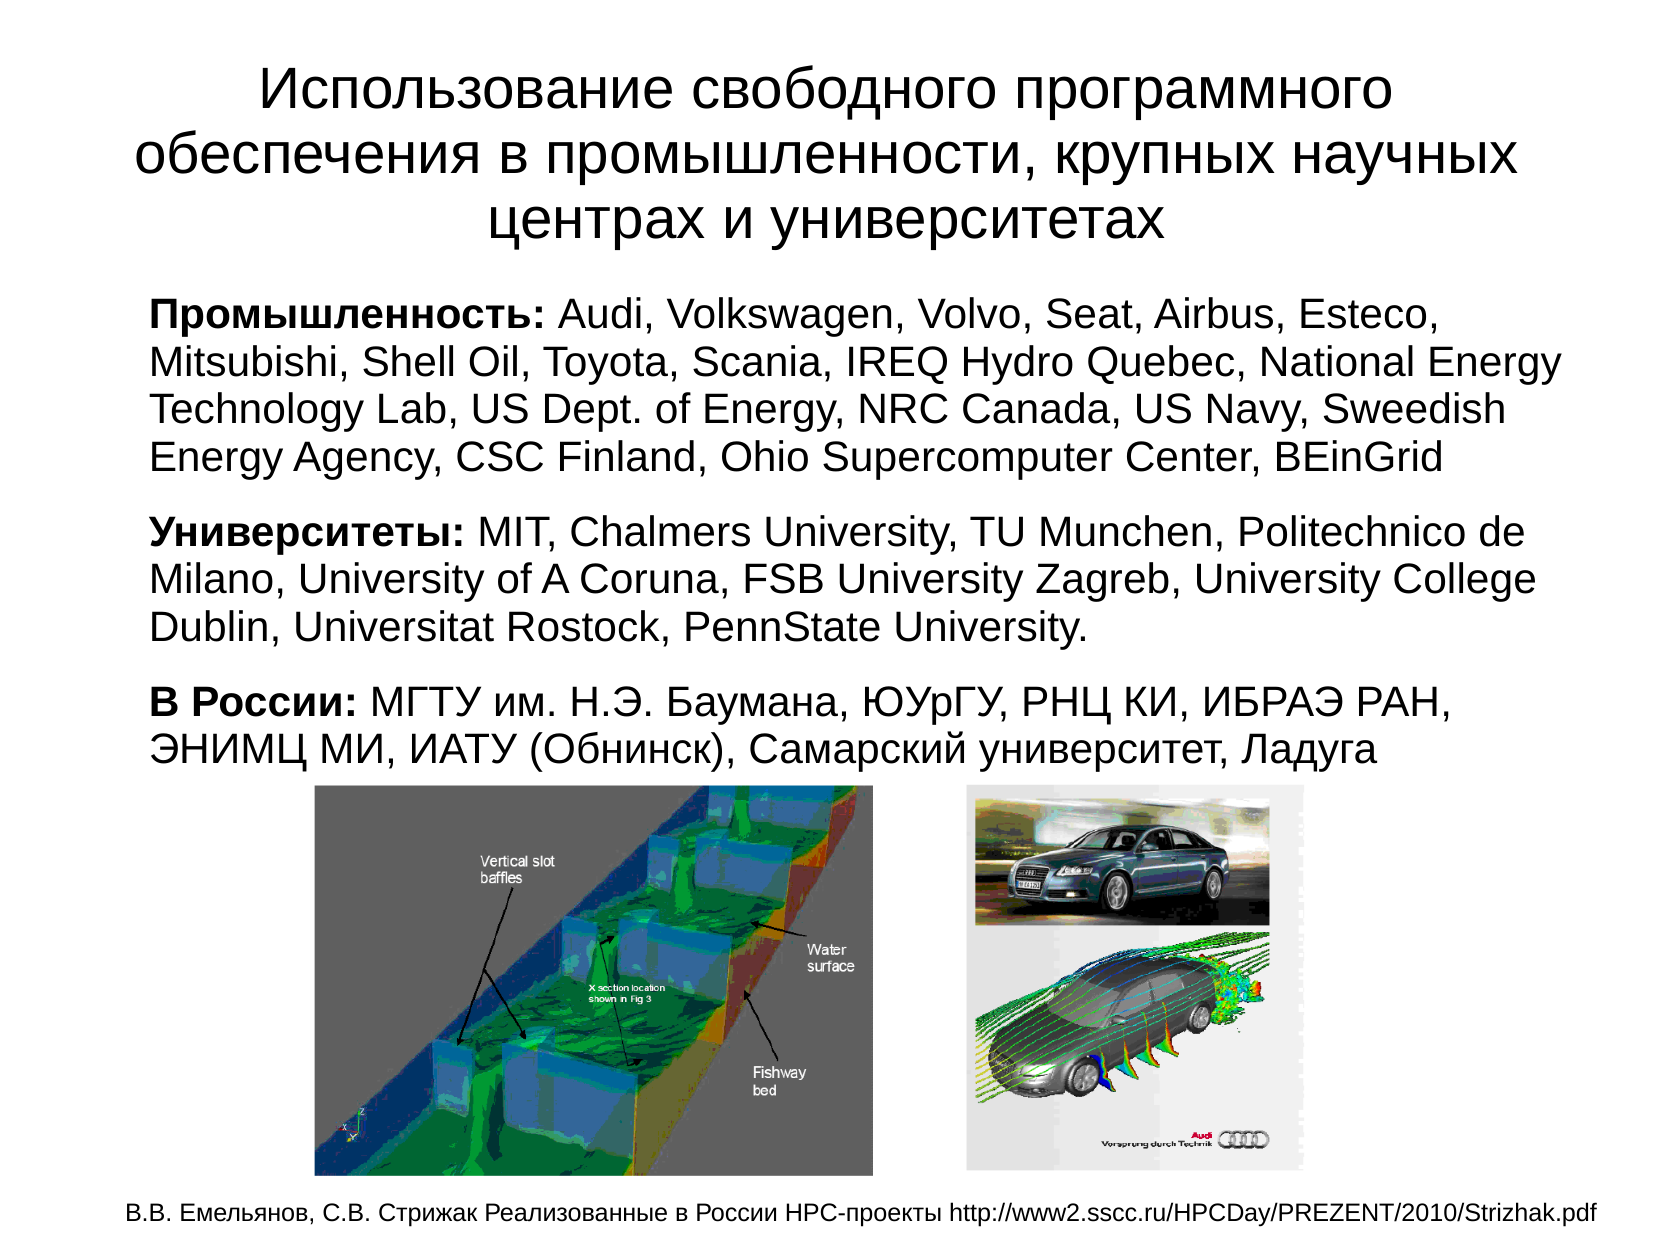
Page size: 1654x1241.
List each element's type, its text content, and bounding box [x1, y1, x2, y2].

picture [307, 780, 1312, 1182]
list Промышленность: Audi, Volkswagen, Volvo, Seat, Airbus, Esteco, Mitsubishi, Shell Oil, Toyota, Scania, IREQ Hydro Quebec, National Energy Technology Lab, US Dept. of Energy, NRC Canada, US Navy, Sweedish Energy Agency, CSC Finland, Ohio Supercomputer Center, BEinGrid Университеты: MIT, Chalmers University, TU Munchen, Politechnico de Milano, University of A Coruna, FSB University Zagreb, University College Dublin, Universitat Rostock, PennState University. В России: МГТУ им. Н.Э. Баумана, ЮУрГУ, РНЦ КИ, ИБРАЭ РАН, ЭНИМЦ МИ, ИАТУ (Обнинск), Самарский университет, Ладуга [82, 290, 1595, 780]
title Использование свободного программного обеспечения в промышленности, крупных научных центрах и университетах [82, 49, 1571, 257]
list В.В. Емельянов, С.В. Стрижак Реализованные в России HPC-проекты http://www2.sscc.ru/HPCDay/PREZENT/2010/Strizhak.pdf [59, 1198, 1619, 1241]
